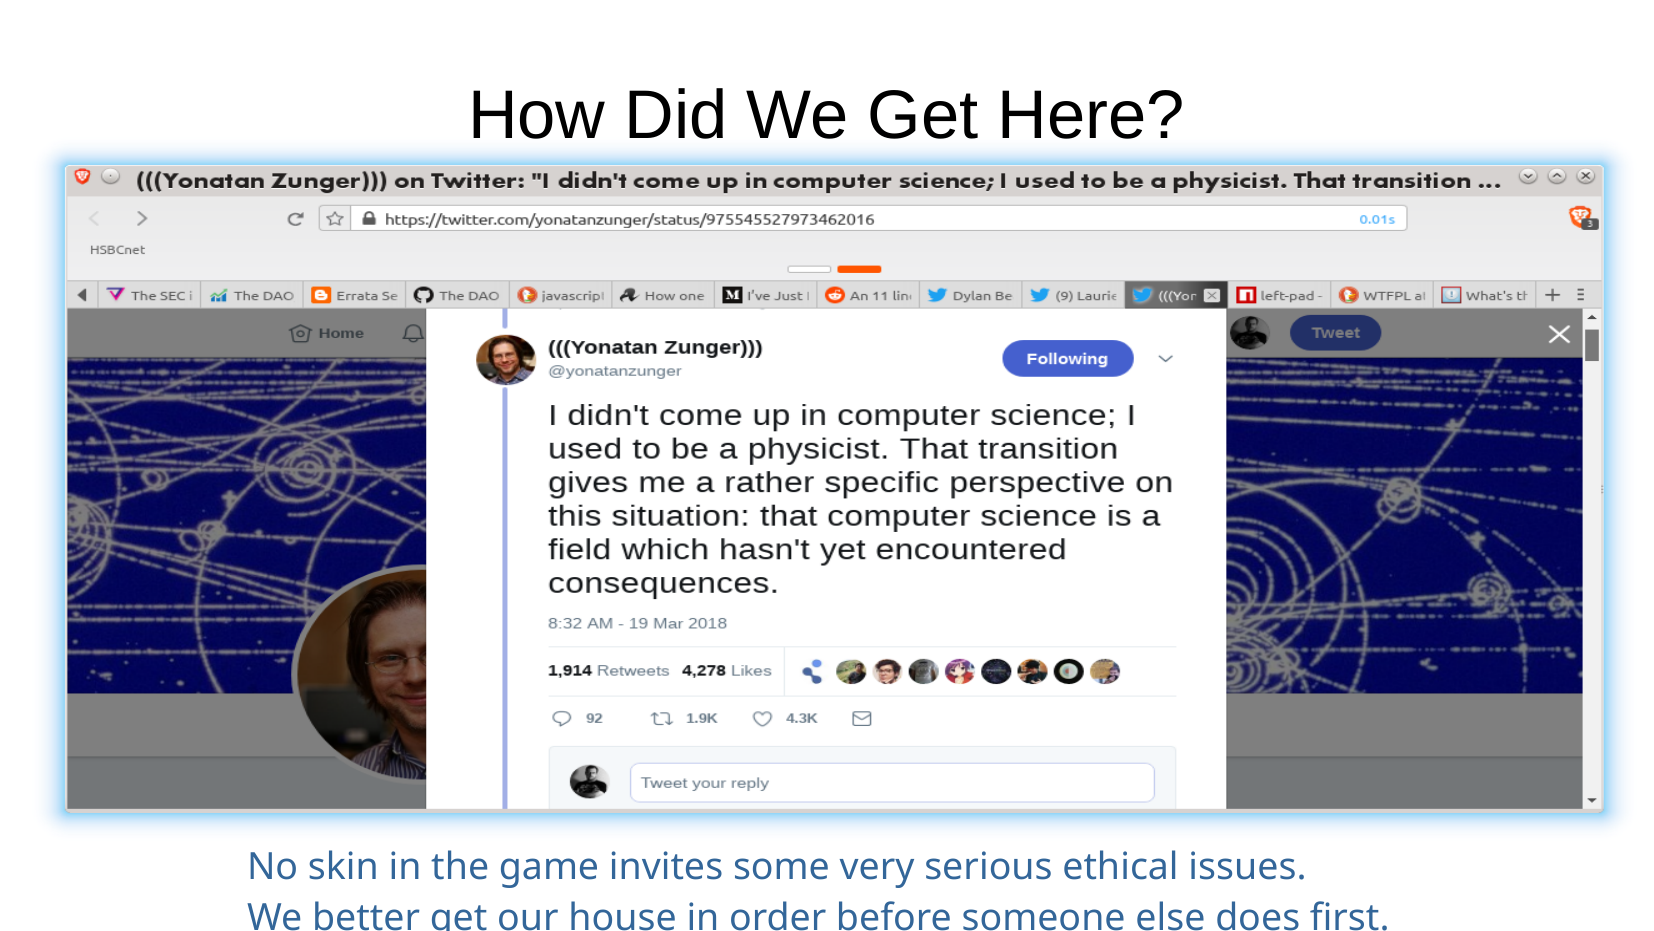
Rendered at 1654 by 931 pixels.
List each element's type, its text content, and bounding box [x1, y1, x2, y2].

text_box No skin in the game invites some very serious ethical issues. We better get our house in order before someone else does first. (Certifications are NOT the answer!) [232, 832, 1481, 931]
picture [15, 123, 1654, 856]
title How Did We Get Here? [82, 37, 1571, 123]
